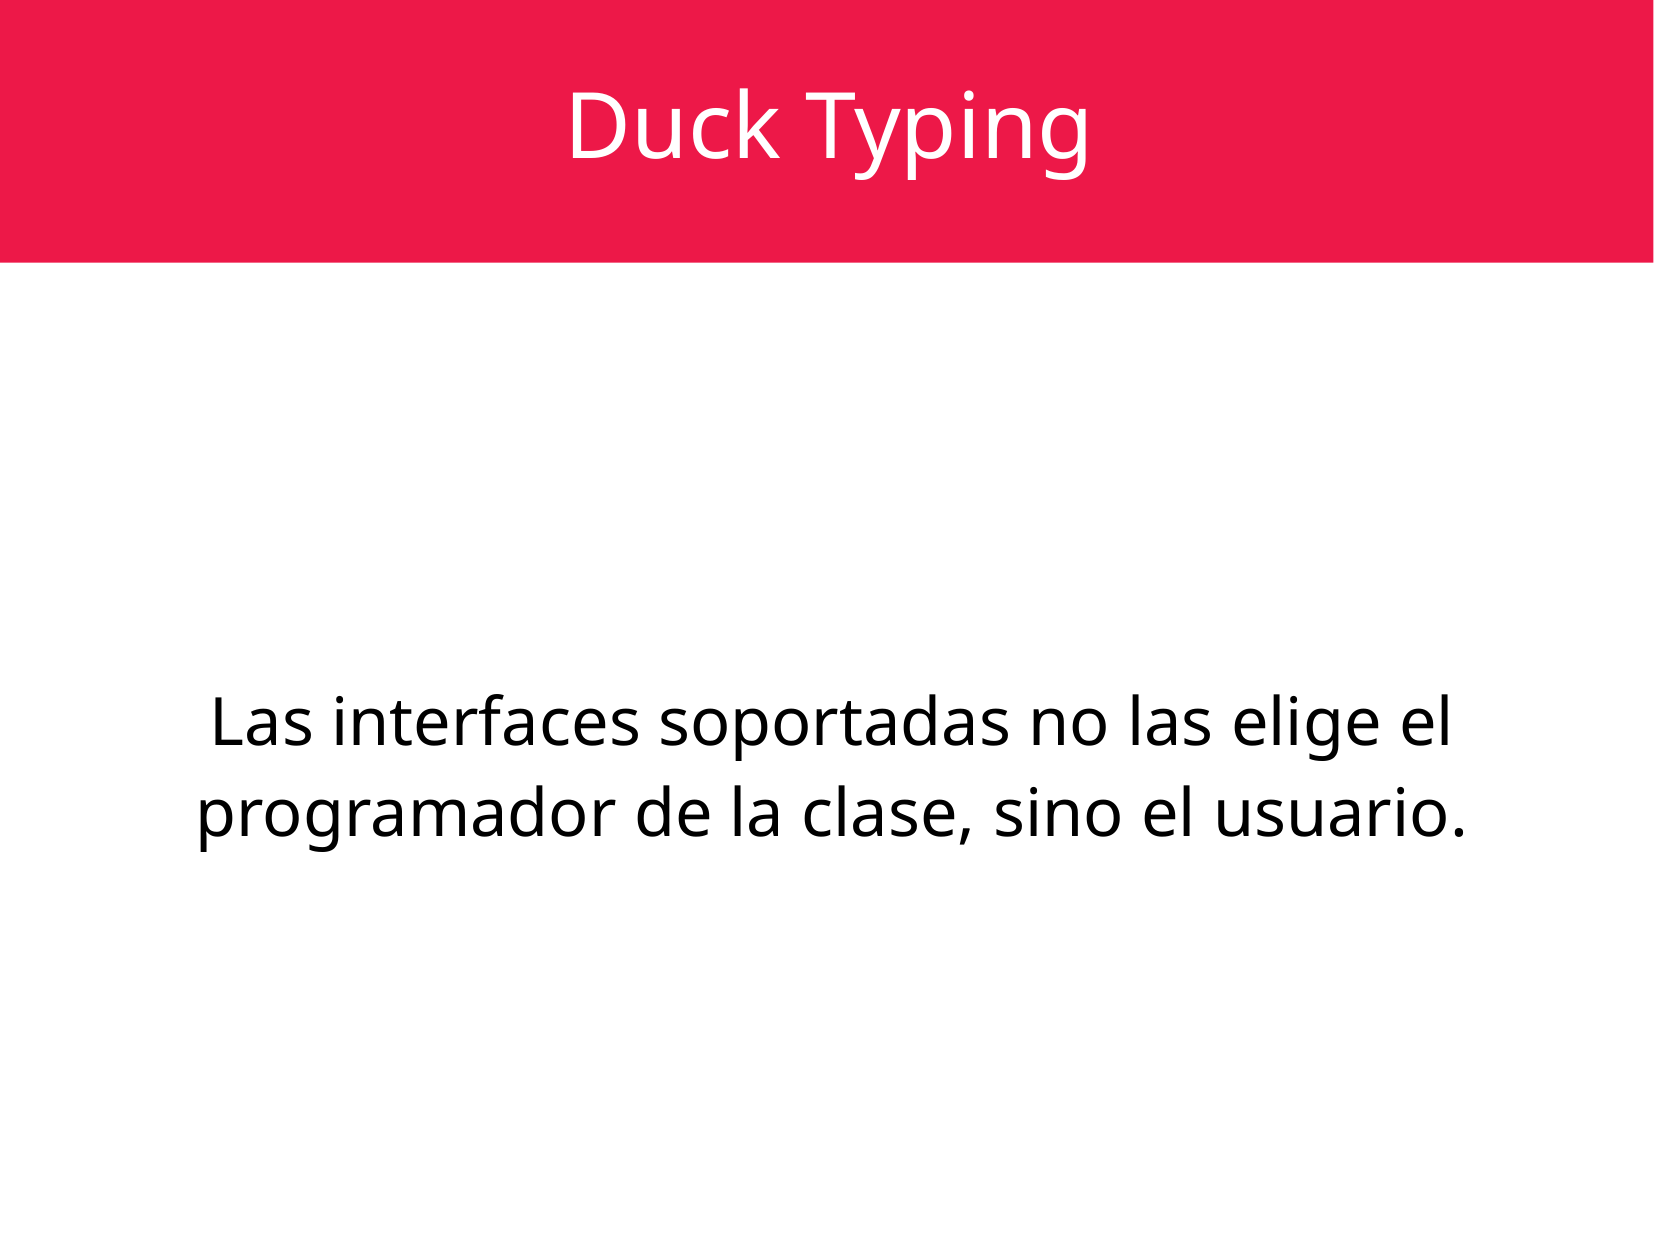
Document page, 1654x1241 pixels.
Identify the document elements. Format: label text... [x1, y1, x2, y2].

title Duck Typing [47, 19, 1613, 228]
subtitle Las interfaces soportadas no las elige el programador de la clase, sino el usuario. [53, 290, 1613, 1241]
